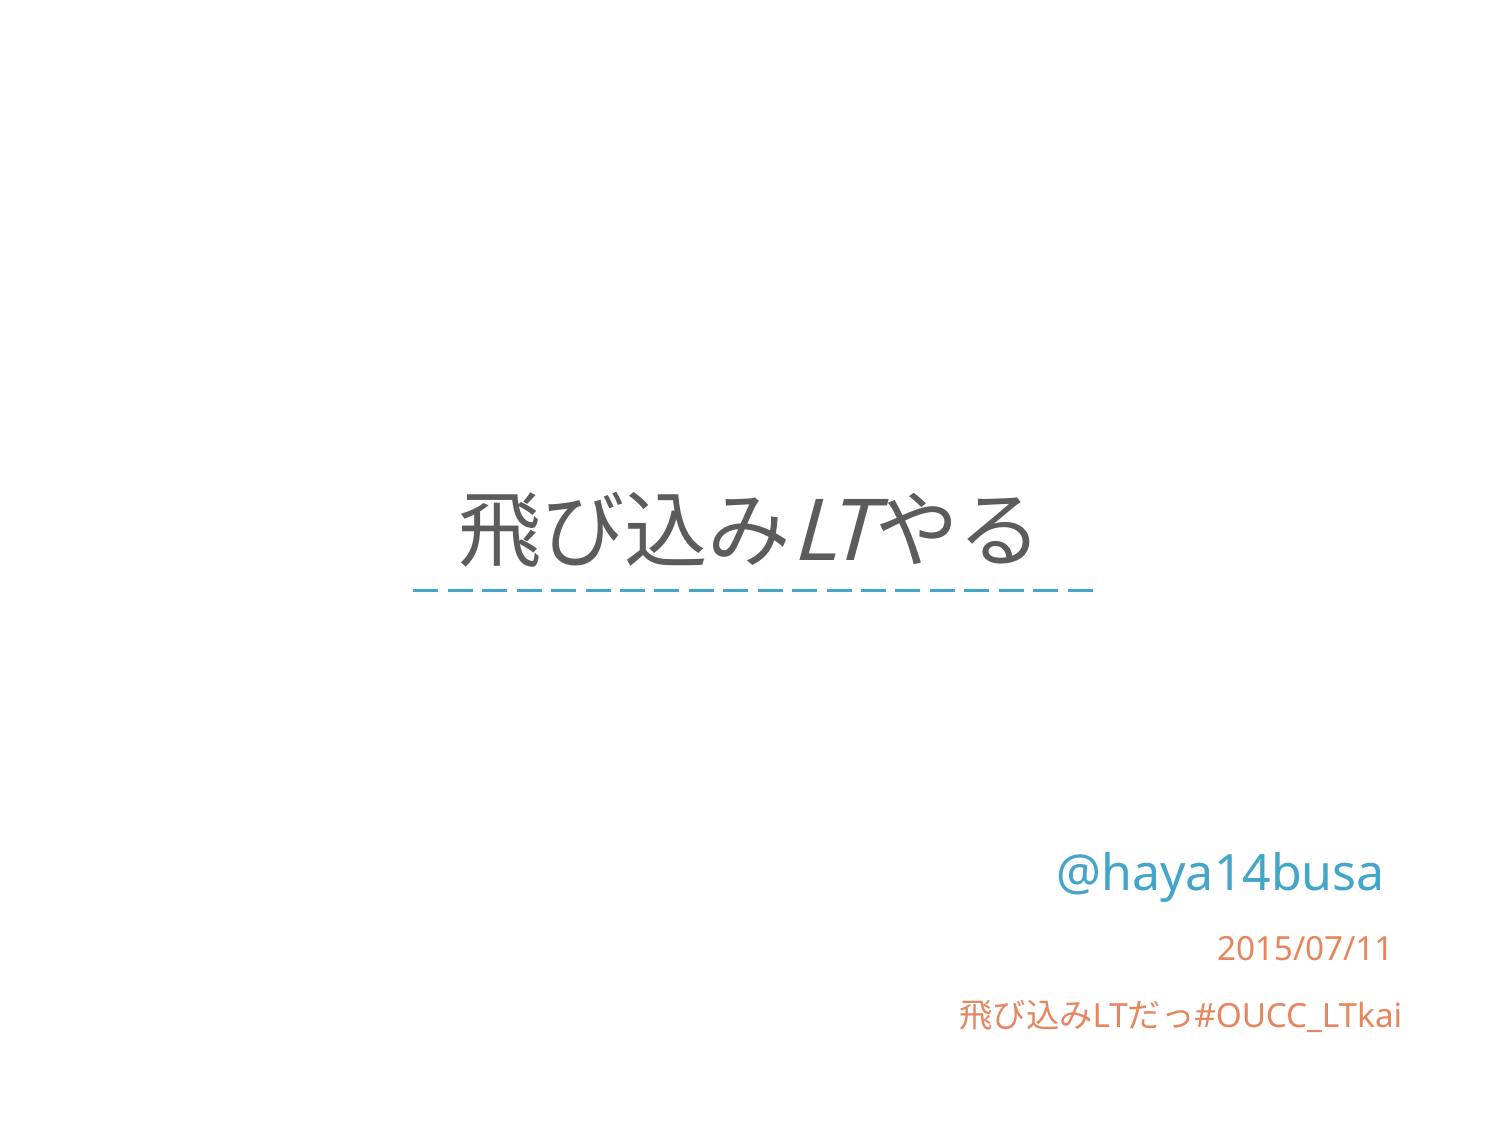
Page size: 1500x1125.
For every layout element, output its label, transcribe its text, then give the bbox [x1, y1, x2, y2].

title 飛び込みLTやる [82, 389, 1418, 615]
subtitle @haya14busa 2015/07/11 飛び込みLTだっ#OUCC_LTkai [578, 803, 1418, 1004]
